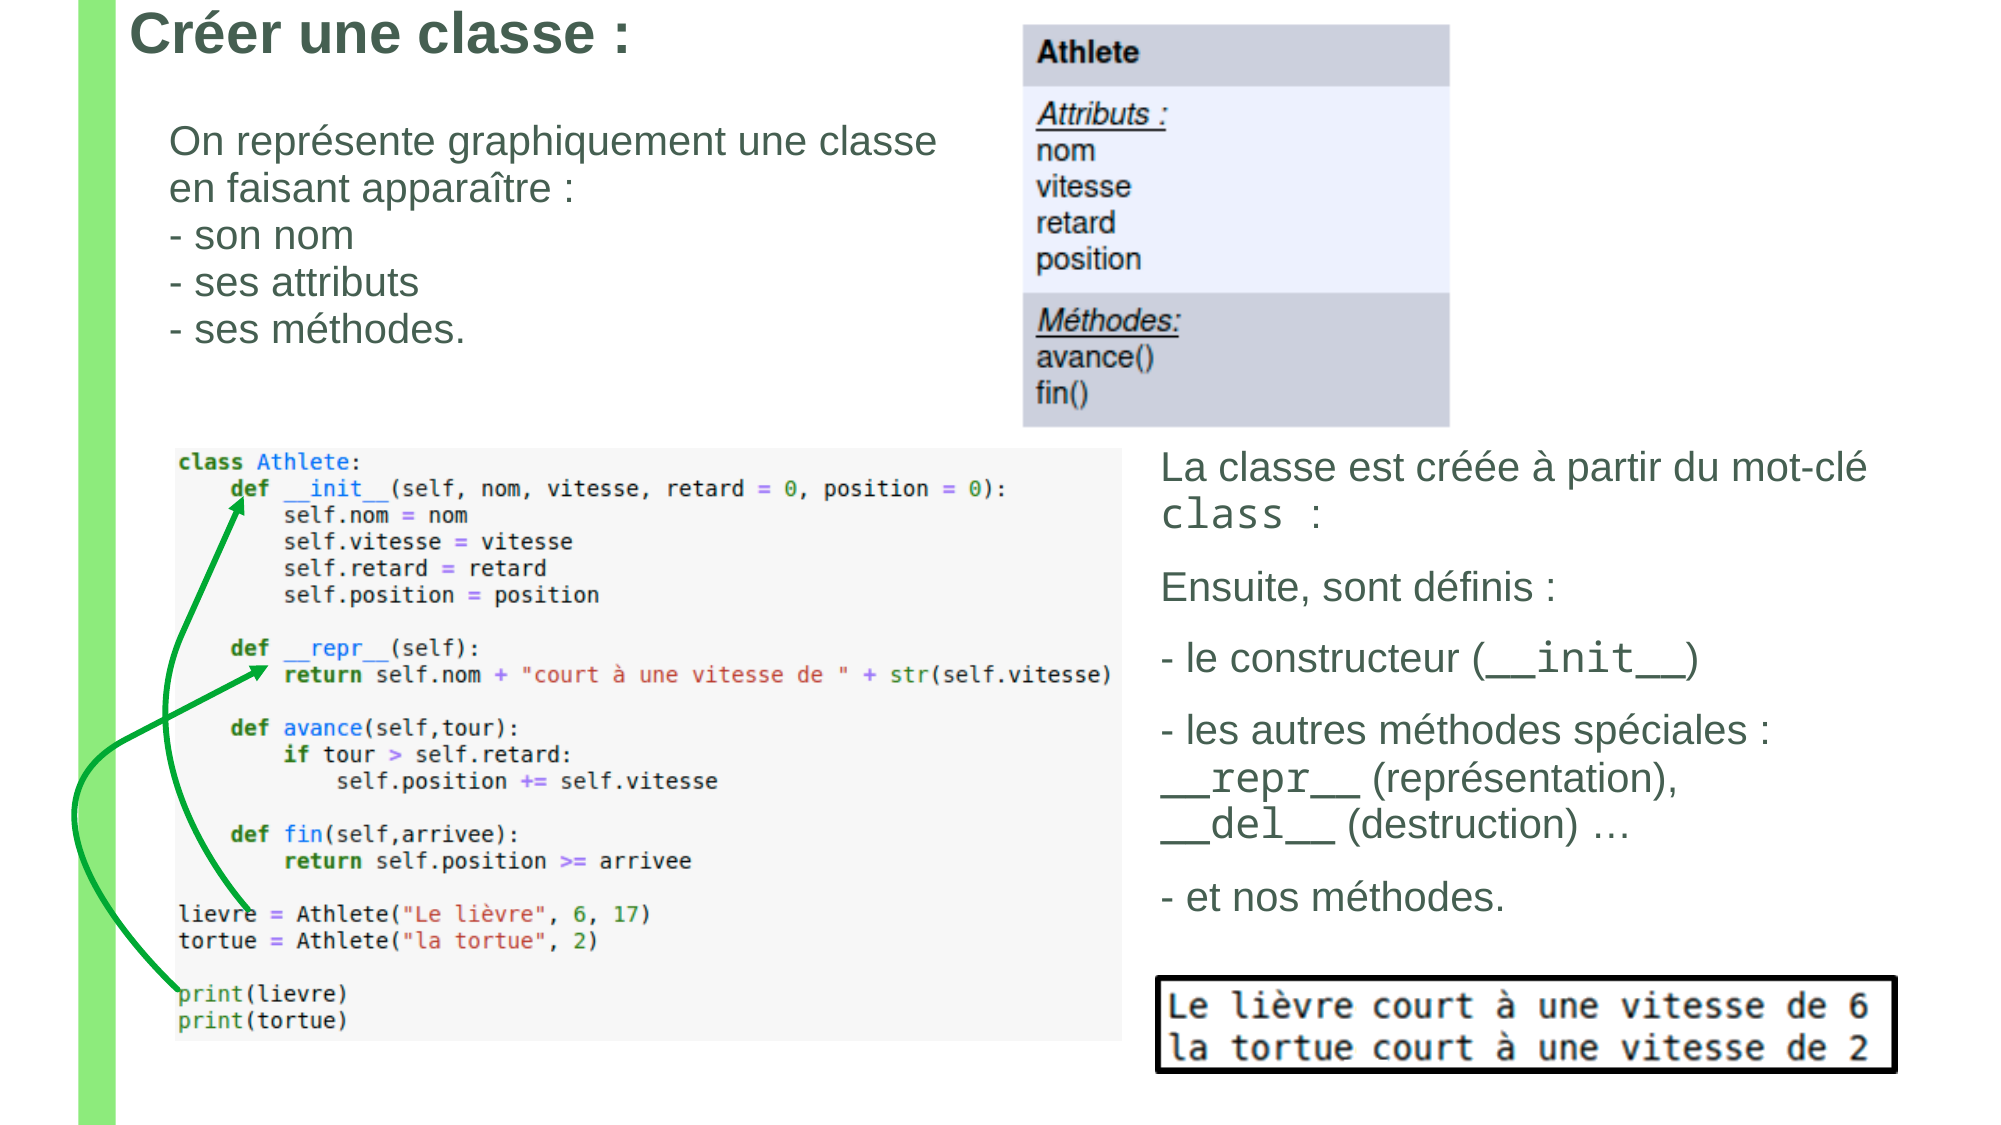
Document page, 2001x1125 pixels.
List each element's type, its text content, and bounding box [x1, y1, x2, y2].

text_box On représente graphiquement une classe en faisant apparaître : - son nom - ses attributs - ses méthodes. [154, 110, 2000, 1125]
text_box Créer une classe : [114, 0, 2000, 107]
picture [1015, 23, 1461, 110]
picture [1155, 975, 1898, 1074]
text_box La classe est créée à partir du mot-clé class : Ensuite, sont définis : - le constructeur (__init__) - les autres méthodes spéciales : __repr__ (représentation), __del__ (destruction) … - et nos méthodes. [1145, 436, 1973, 1087]
